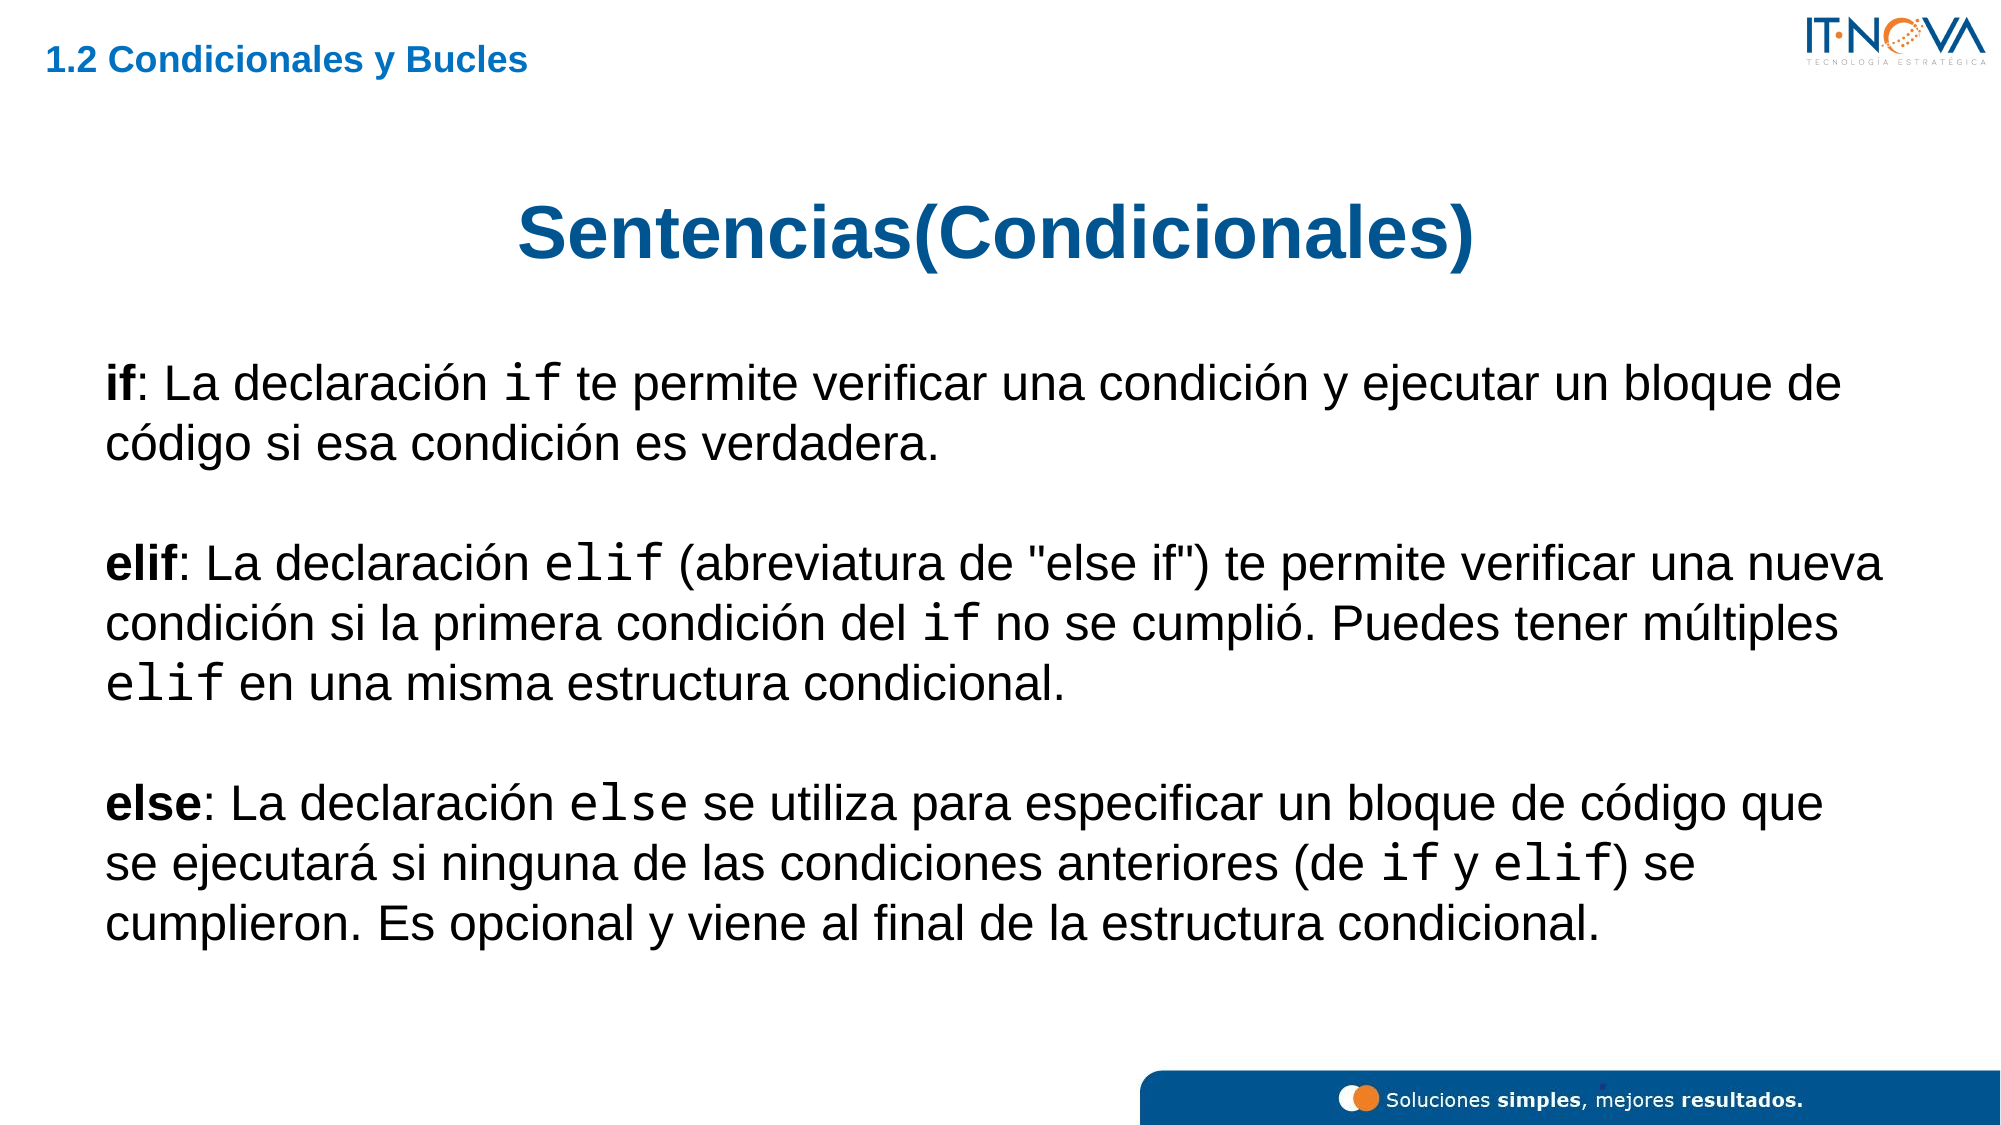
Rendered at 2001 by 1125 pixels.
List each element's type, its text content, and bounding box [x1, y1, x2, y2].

text_box Sentencias(Condicionales) [502, 176, 1505, 283]
text_box 1.2 Condicionales y Bucles [30, 27, 548, 89]
text_box if: La declaración if te permite verificar una condición y ejecutar un bloque de código si esa condición es verdadera. elif: La declaración elif (abreviatura de "else if") te permite verificar una nueva condición si la primera condición del if no se cumplió. Puedes tener múltiples elif en una misma estructura condicional. else: La declaración else se utiliza para especificar un bloque de código que se ejecutará si ninguna de las condiciones anteriores (de if y elif) se cumplieron. Es opcional y viene al final de la estructura condicional. [90, 343, 1903, 1071]
